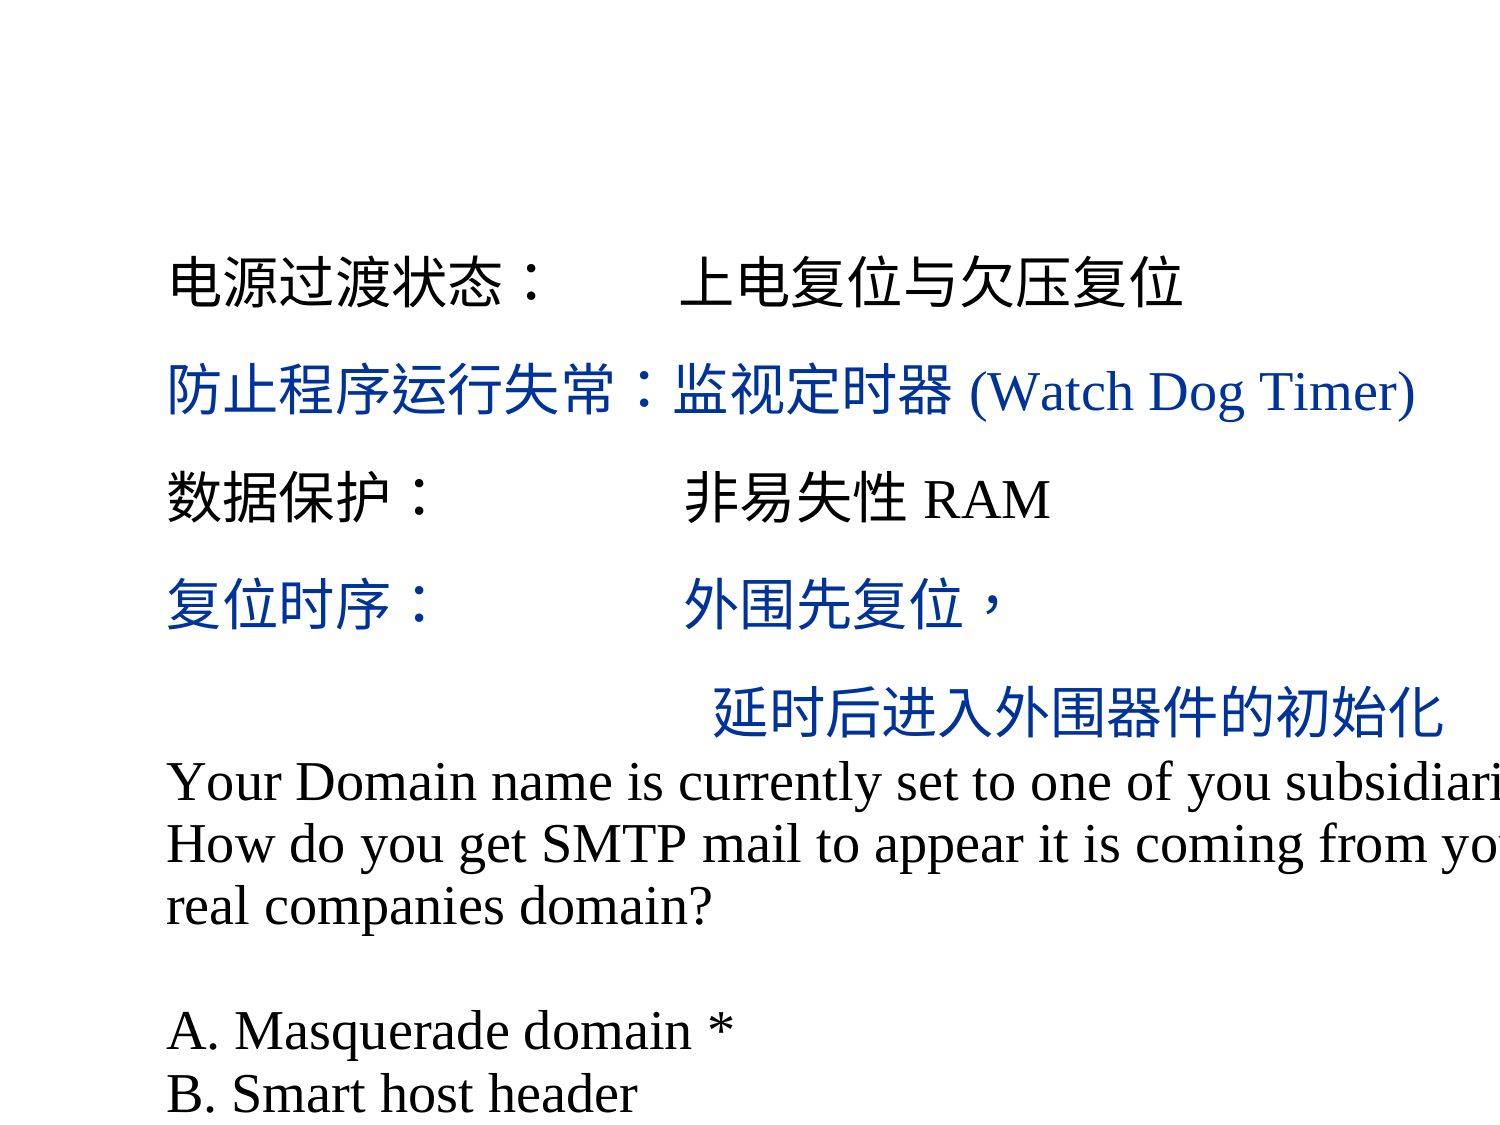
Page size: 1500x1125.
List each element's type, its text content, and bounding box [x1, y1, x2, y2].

text_box 电源过渡状态： 上电复位与欠压复位 防止程序运行失常：监视定时器(Watch Dog Timer) 数据保护： 非易失性RAM 复位时序： 外围先复位， 延时后进入外围器件的初始化 Your Domain name is currently set to one of you subsidiaries, How do you get SMTP mail to appear it is coming from your real companies domain? A. Masquerade domain * B. Smart host header C. Domain name change [151, 204, 1500, 1125]
